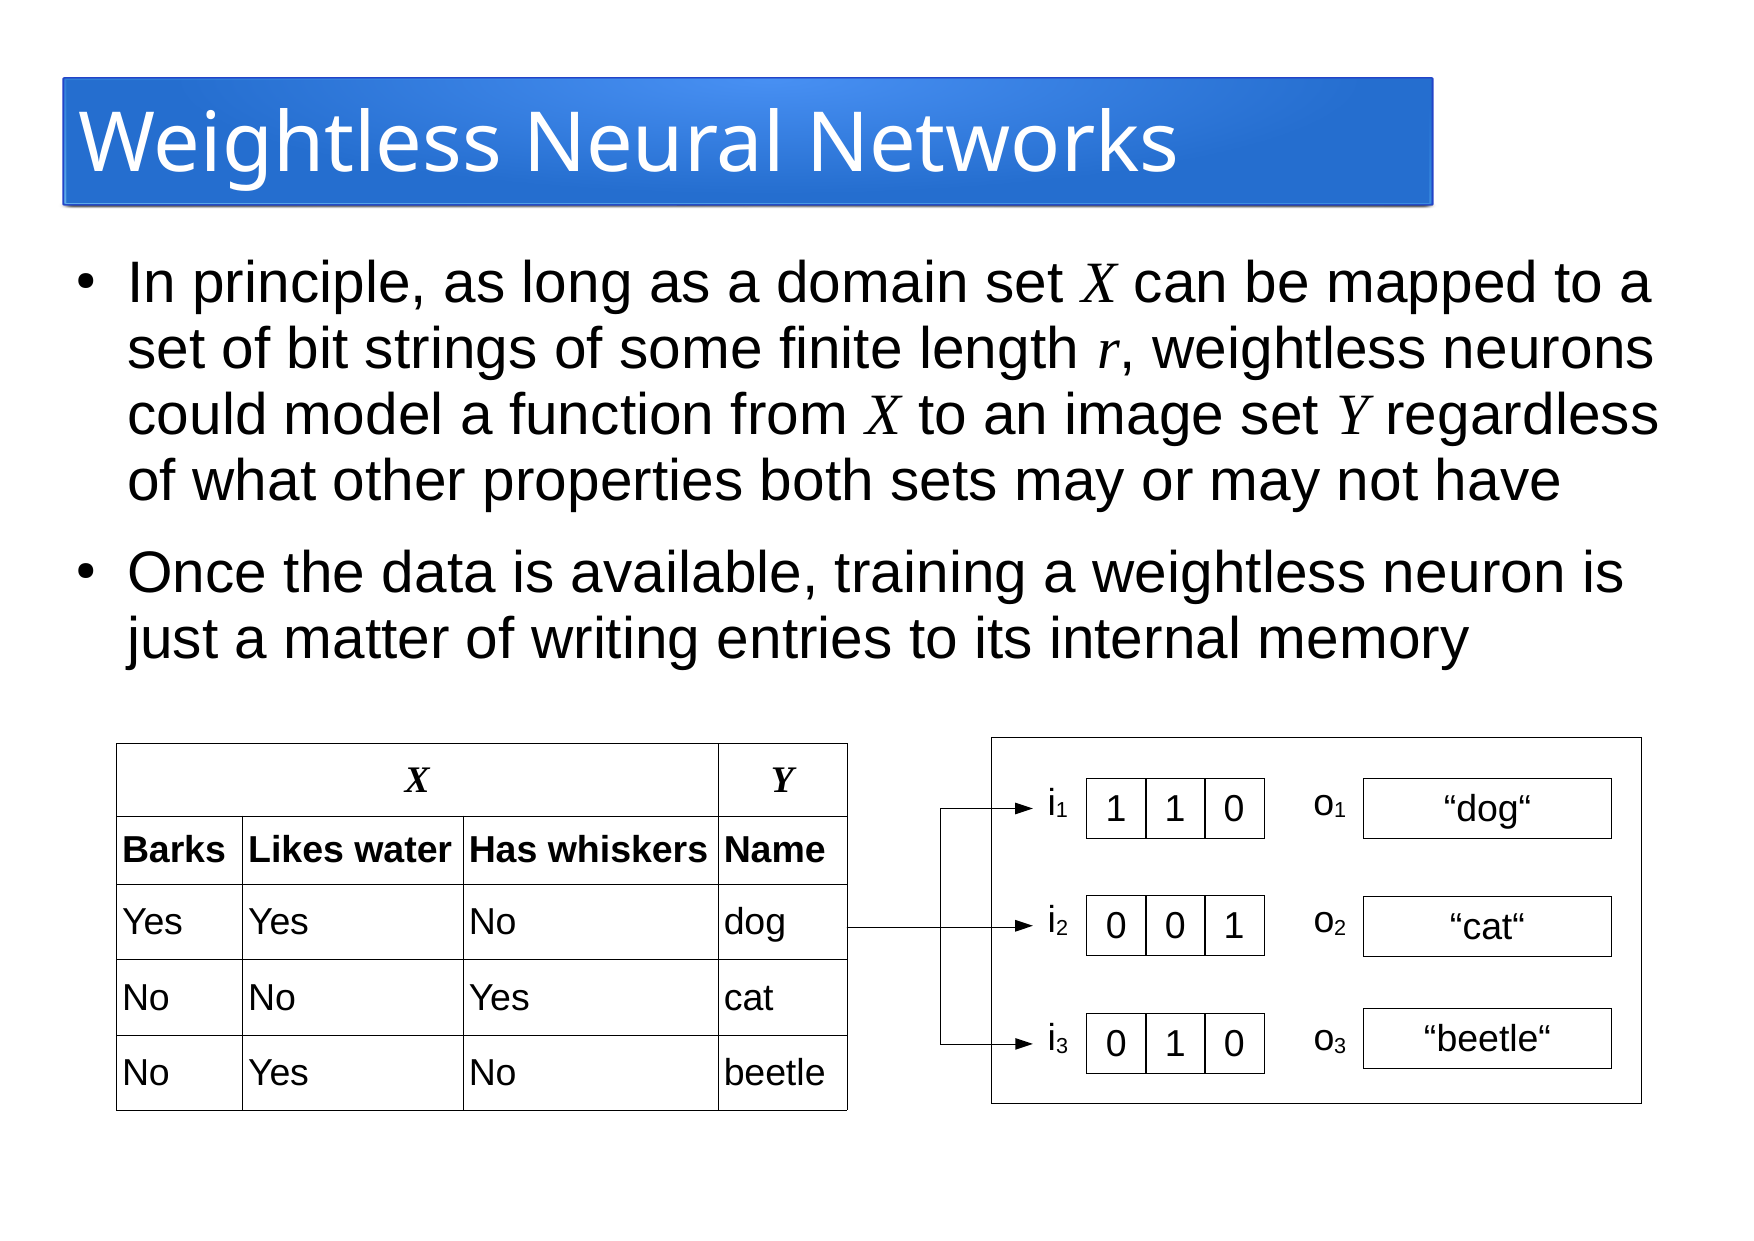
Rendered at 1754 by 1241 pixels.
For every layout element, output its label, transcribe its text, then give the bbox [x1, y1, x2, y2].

table_header X [117, 744, 718, 816]
text_box o2 [1298, 891, 1382, 961]
table_cell No [464, 1036, 718, 1110]
table_cell Yes [243, 885, 463, 959]
text_box o1 [1298, 773, 1382, 844]
text_box 1 [1116, 778, 1145, 839]
table_cell Yes [464, 960, 718, 1035]
table_cell Has whiskers [464, 817, 718, 884]
text_box 1 [1145, 778, 1204, 839]
table_cell No [464, 885, 718, 959]
picture [58, 77, 1439, 209]
text_box 0 [1116, 915, 1121, 936]
text_box 0 [1116, 895, 1145, 956]
table_cell cat [719, 960, 847, 1035]
title Weightless Neural Networks [78, 80, 1429, 198]
text_box “beetle“ [1363, 1008, 1612, 1069]
text_box “dog“ [1382, 778, 1612, 839]
table_cell Yes [117, 885, 242, 959]
text_box 0 [1116, 1013, 1145, 1074]
table_cell No [117, 960, 242, 1035]
text_box o3 [1298, 1009, 1382, 1079]
table_header Y [719, 744, 847, 816]
text_box “cat“ [1382, 896, 1612, 957]
table_cell No [117, 1036, 242, 1110]
table_cell Yes [243, 1036, 463, 1110]
table_cell Barks [117, 817, 242, 884]
text_box 0 [1145, 895, 1204, 956]
text_box 1 [1145, 1013, 1204, 1074]
text_box i2 [1032, 891, 1116, 961]
text_box i3 [1032, 1009, 1116, 1079]
text_box 0 [1116, 1033, 1121, 1054]
table_cell Likes water [243, 817, 463, 884]
table_cell Name [719, 817, 847, 884]
text_box 0 [1204, 1013, 1265, 1074]
text_box i1 [1032, 773, 1116, 844]
table_cell beetle [719, 1036, 847, 1110]
text_box 1 [1204, 895, 1265, 956]
list In principle, as long as a domain set X can be mapped to a set of bit strings of some finite length r, weightless neurons could model a function from X to an image set Y regardless of what other properties both sets may or may not have Once the data is available, training a weightless neuron is just a matter of writing entries to its internal memory [58, 249, 1696, 720]
table_cell dog [719, 885, 847, 959]
text_box 0 [1204, 778, 1265, 839]
table_cell No [243, 960, 463, 1035]
